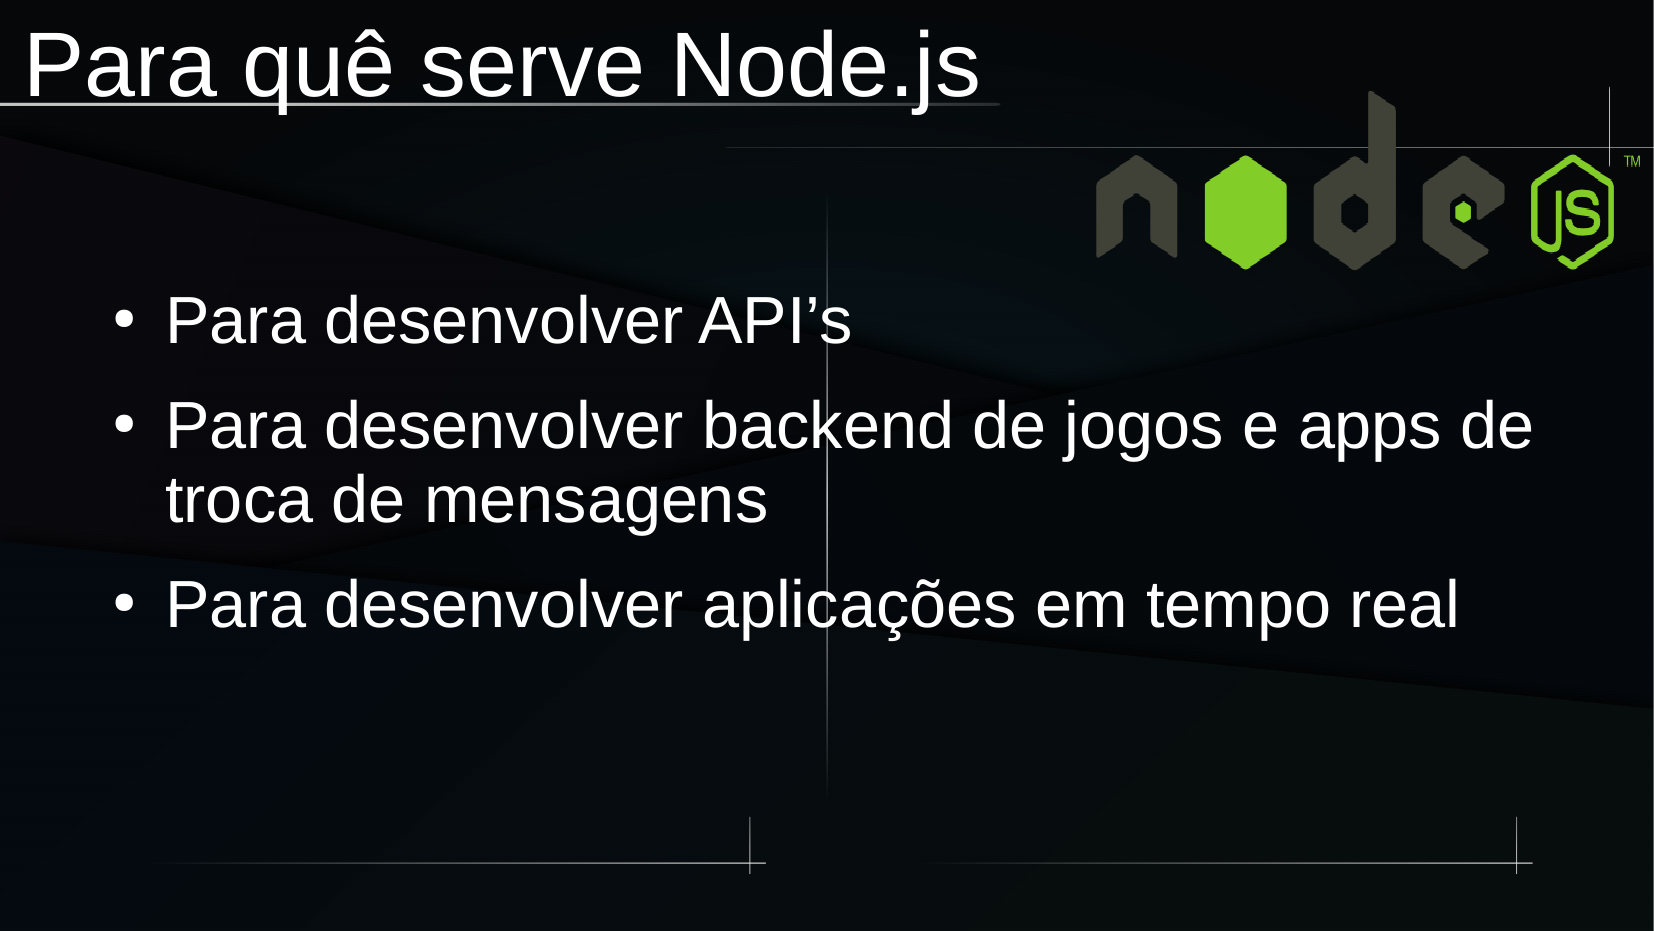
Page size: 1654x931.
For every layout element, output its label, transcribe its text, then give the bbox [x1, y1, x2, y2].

title Para quê serve Node.js [23, 11, 1080, 119]
list Para desenvolver API’s Para desenvolver backend de jogos e apps de troca de mensagens Para desenvolver aplicações em tempo real [94, 283, 1583, 823]
picture [0, 0, 1654, 931]
